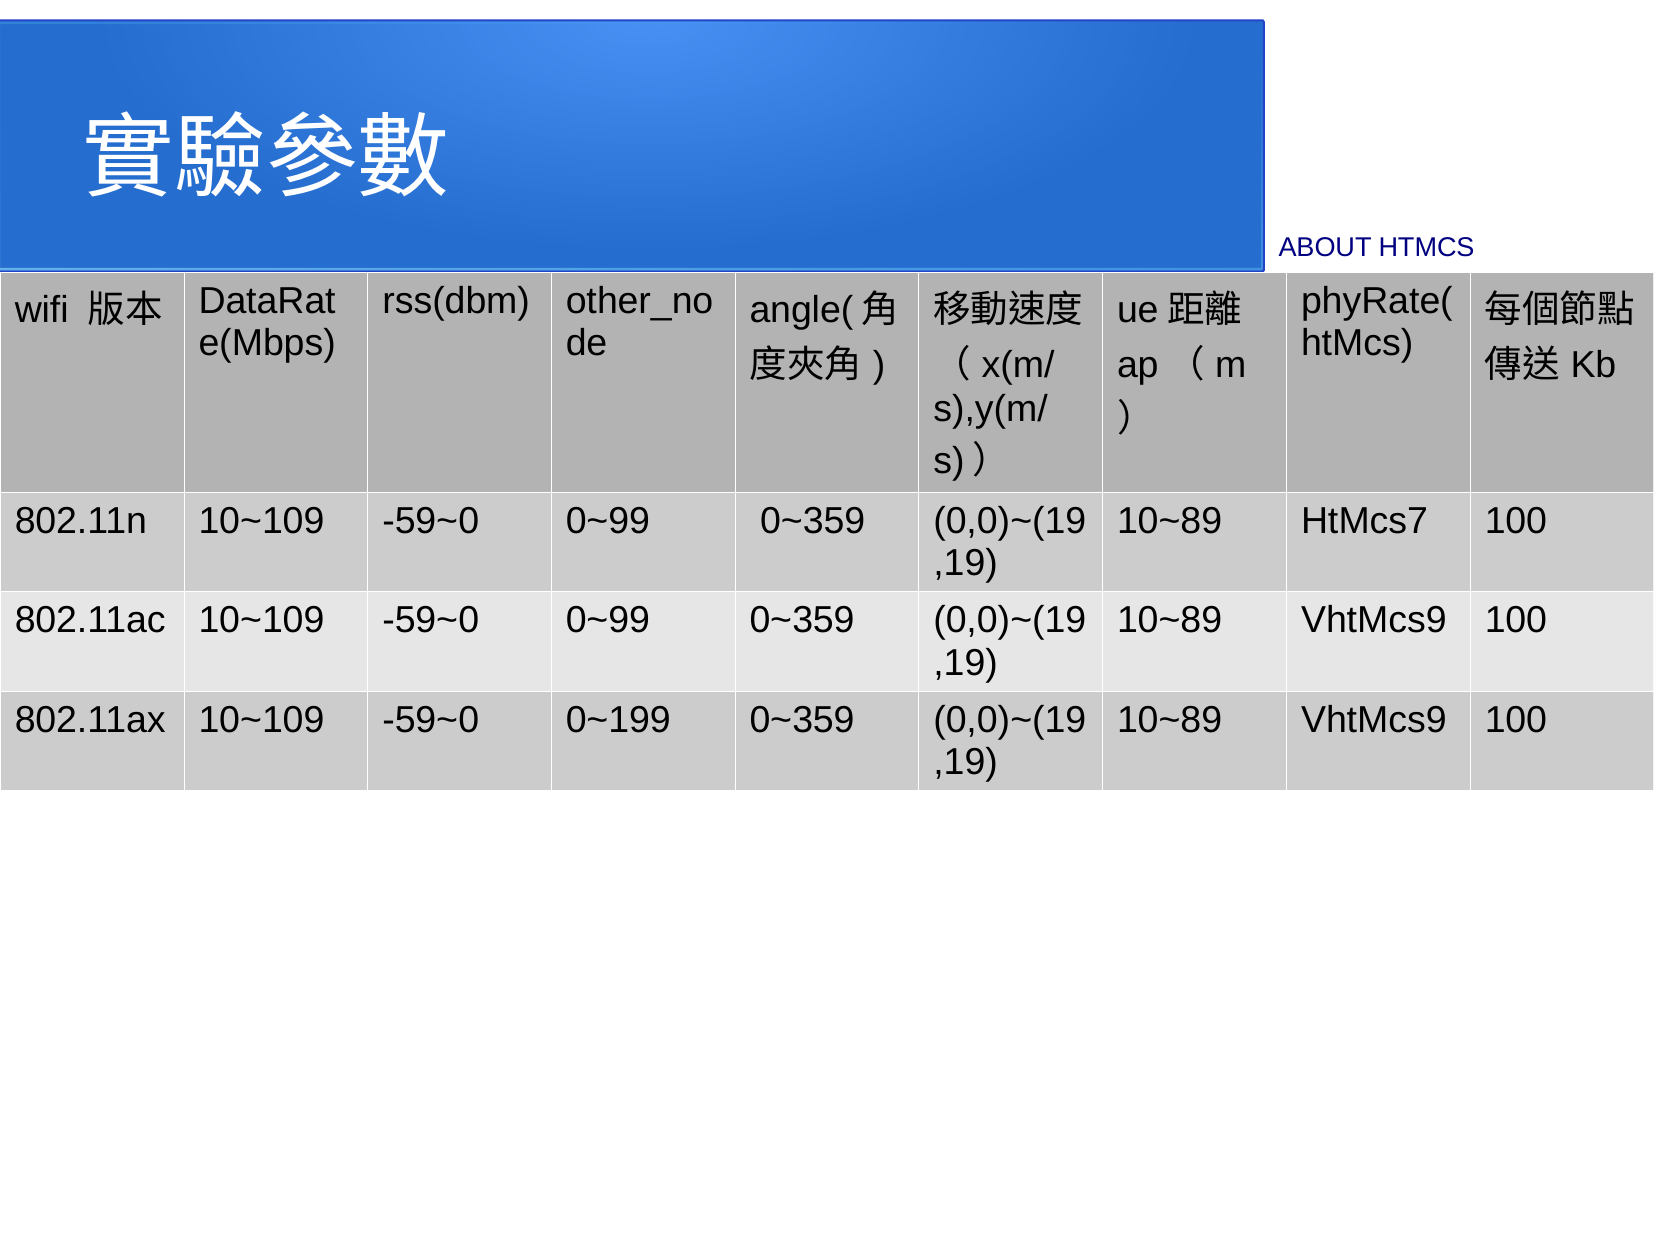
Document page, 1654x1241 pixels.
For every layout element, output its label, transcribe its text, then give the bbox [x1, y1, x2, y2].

table_header 移動速度（x(m/s),y(m/s)） [919, 273, 1102, 492]
table_cell 0~99 [552, 592, 735, 691]
table_cell 100 [1471, 692, 1653, 790]
title 實驗參數 [82, 47, 1235, 252]
table_cell 0~199 [552, 692, 735, 790]
table_cell 0~99 [552, 493, 735, 591]
table_cell 10~89 [1103, 493, 1286, 591]
table_header wifi 版本 [1, 273, 184, 492]
table_cell 10~89 [1103, 592, 1286, 691]
table_cell 0~359 [736, 692, 918, 790]
table_cell (0,0)~(19,19) [919, 592, 1102, 691]
table_cell 100 [1471, 592, 1653, 691]
table_cell 10~109 [185, 692, 367, 790]
table_header angle(角度夾角) [736, 273, 918, 492]
table_header phyRate(htMcs) [1287, 296, 1470, 492]
table_header 每個節點傳送Kb [1537, 295, 1554, 320]
table_cell 802.11n [1, 493, 184, 591]
table_header rss(dbm) [368, 273, 551, 492]
table_cell 10~89 [1103, 692, 1286, 790]
table_cell VhtMcs9 [1287, 692, 1470, 790]
table_cell 802.11ax [1, 692, 184, 790]
table_cell -59~0 [368, 493, 551, 591]
table_cell HtMcs7 [1287, 493, 1470, 591]
table_cell 0~359 [736, 592, 918, 691]
table_header ue距離ap（m） [1103, 273, 1286, 492]
table_cell 0~359 [736, 493, 918, 591]
table_header 每個節點傳送Kb [1471, 273, 1653, 492]
table_cell -59~0 [368, 592, 551, 691]
table_cell 10~109 [185, 592, 367, 691]
text_box ABOUT HTMCS [1263, 224, 1536, 296]
table_header DataRate(Mbps) [185, 273, 367, 492]
table_cell (0,0)~(19,19) [919, 493, 1102, 591]
table_cell 100 [1471, 493, 1653, 591]
table_cell (0,0)~(19,19) [919, 692, 1102, 790]
table_cell VhtMcs9 [1287, 592, 1470, 691]
table_cell 10~109 [185, 493, 367, 591]
table_cell -59~0 [368, 692, 551, 790]
table_cell 802.11ac [1, 592, 184, 691]
table_header other_node [552, 273, 735, 492]
